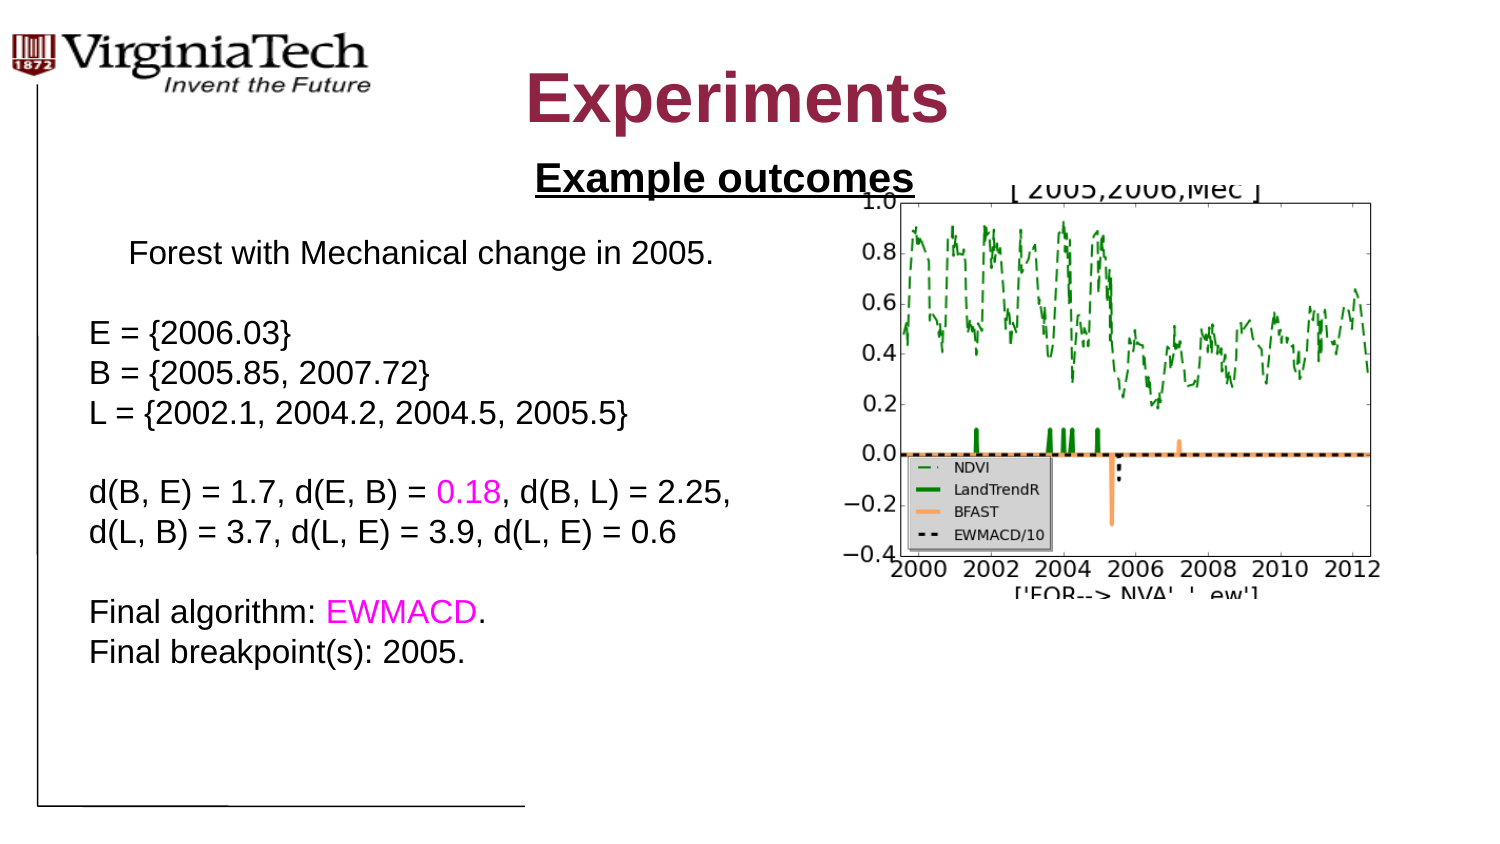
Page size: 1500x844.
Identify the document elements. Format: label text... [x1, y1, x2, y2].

picture [836, 185, 1387, 599]
picture [12, 32, 372, 94]
text_box Example outcomes [519, 136, 937, 208]
title Experiments [90, 43, 1385, 136]
text_box Forest with Mechanical change in 2005. E = {2006.03} B = {2005.85, 2007.72} L = {2002.1, 2004.2, 2004.5, 2005.5} d(B, E) = 1.7, d(E, B) = 0.18, d(B, L) = 2.25, d(L, B) = 3.7, d(L, E) = 3.9, d(L, E) = 0.6 Final algorithm: EWMACD. Final breakpoint(s): 2005. [73, 216, 770, 789]
